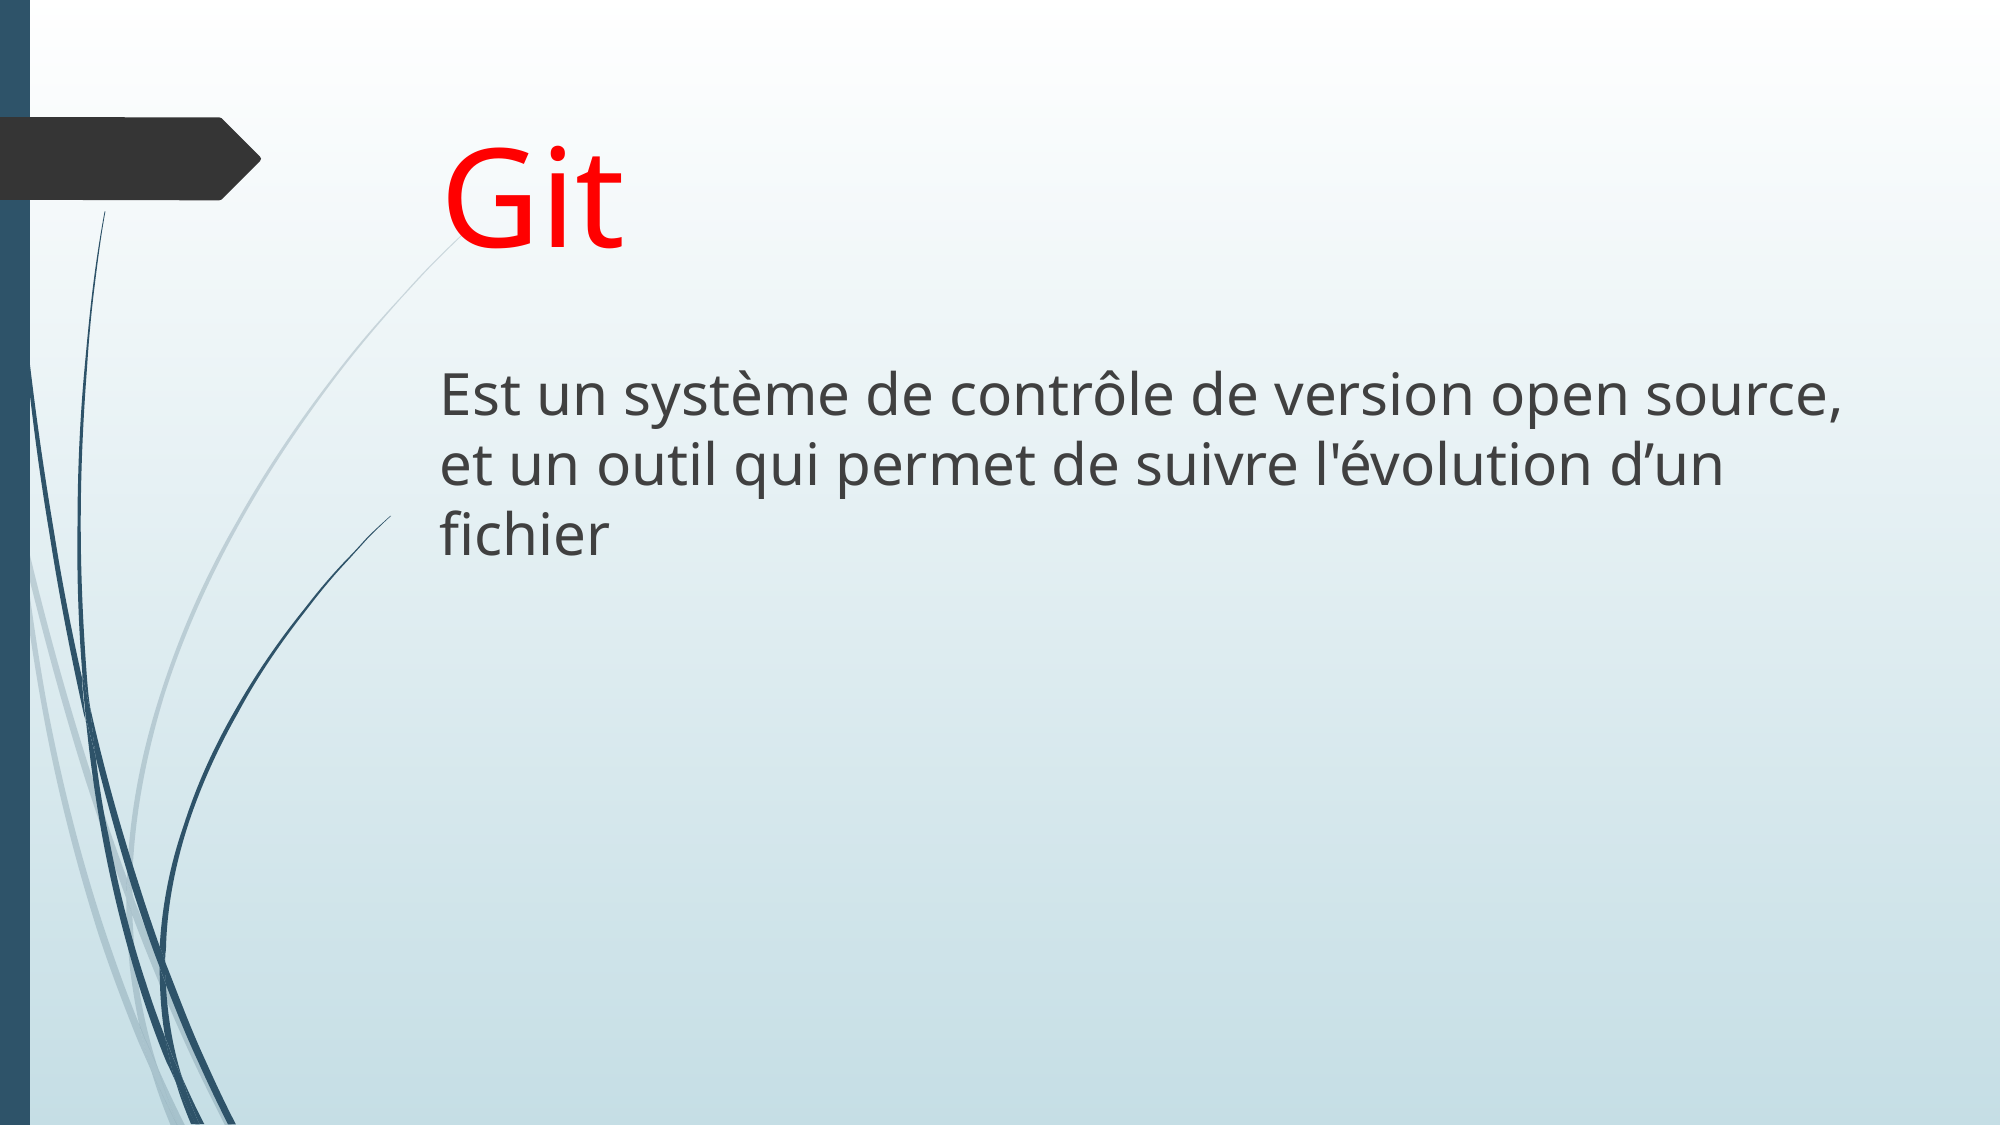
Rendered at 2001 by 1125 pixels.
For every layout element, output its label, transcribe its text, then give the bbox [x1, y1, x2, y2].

list Est un système de contrôle de version open source, et un outil qui permet de suivre l'évolution d’un fichier [424, 350, 1888, 970]
title Git [425, 102, 1888, 313]
